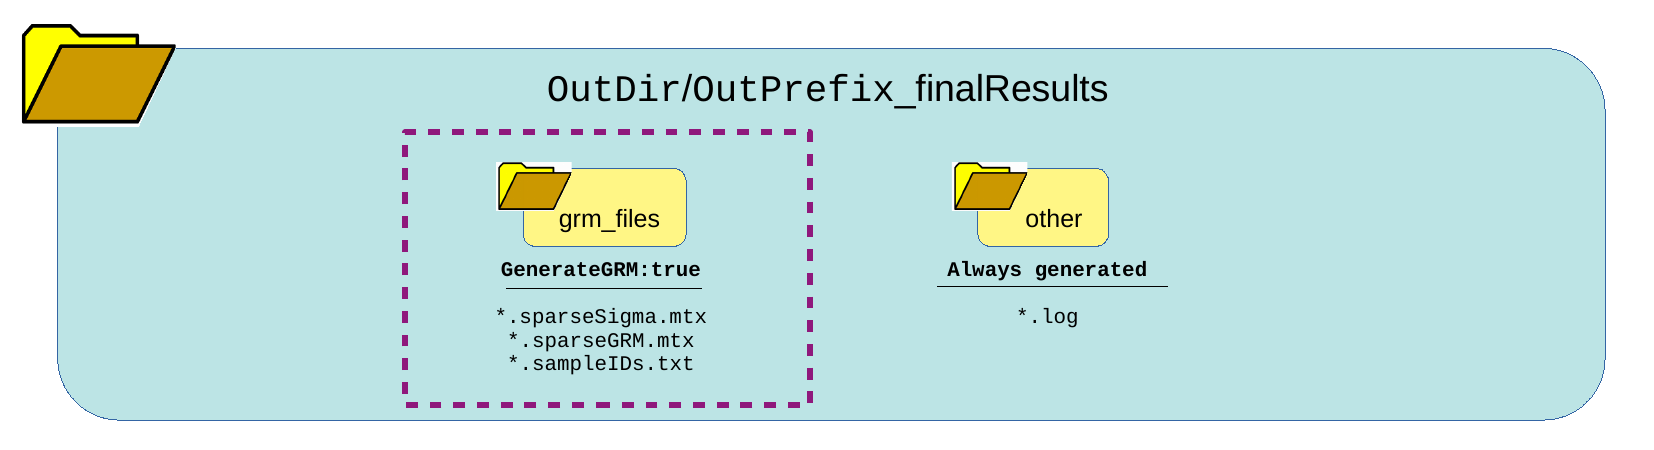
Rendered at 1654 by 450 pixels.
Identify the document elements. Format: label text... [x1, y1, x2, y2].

text_box grm_files [544, 197, 687, 228]
text_box OutDir/OutPrefix_finalResults [532, 60, 1126, 121]
text_box Always generated *.log [904, 228, 1190, 415]
picture [951, 162, 1028, 211]
text_box [57, 48, 1606, 421]
text_box other [1010, 197, 1105, 228]
text_box GenerateGRM:true *.sparseSigma.mtx *.sparseGRM.mtx *.sampleIDs.txt [458, 228, 744, 415]
picture [16, 24, 176, 127]
picture [496, 162, 572, 211]
